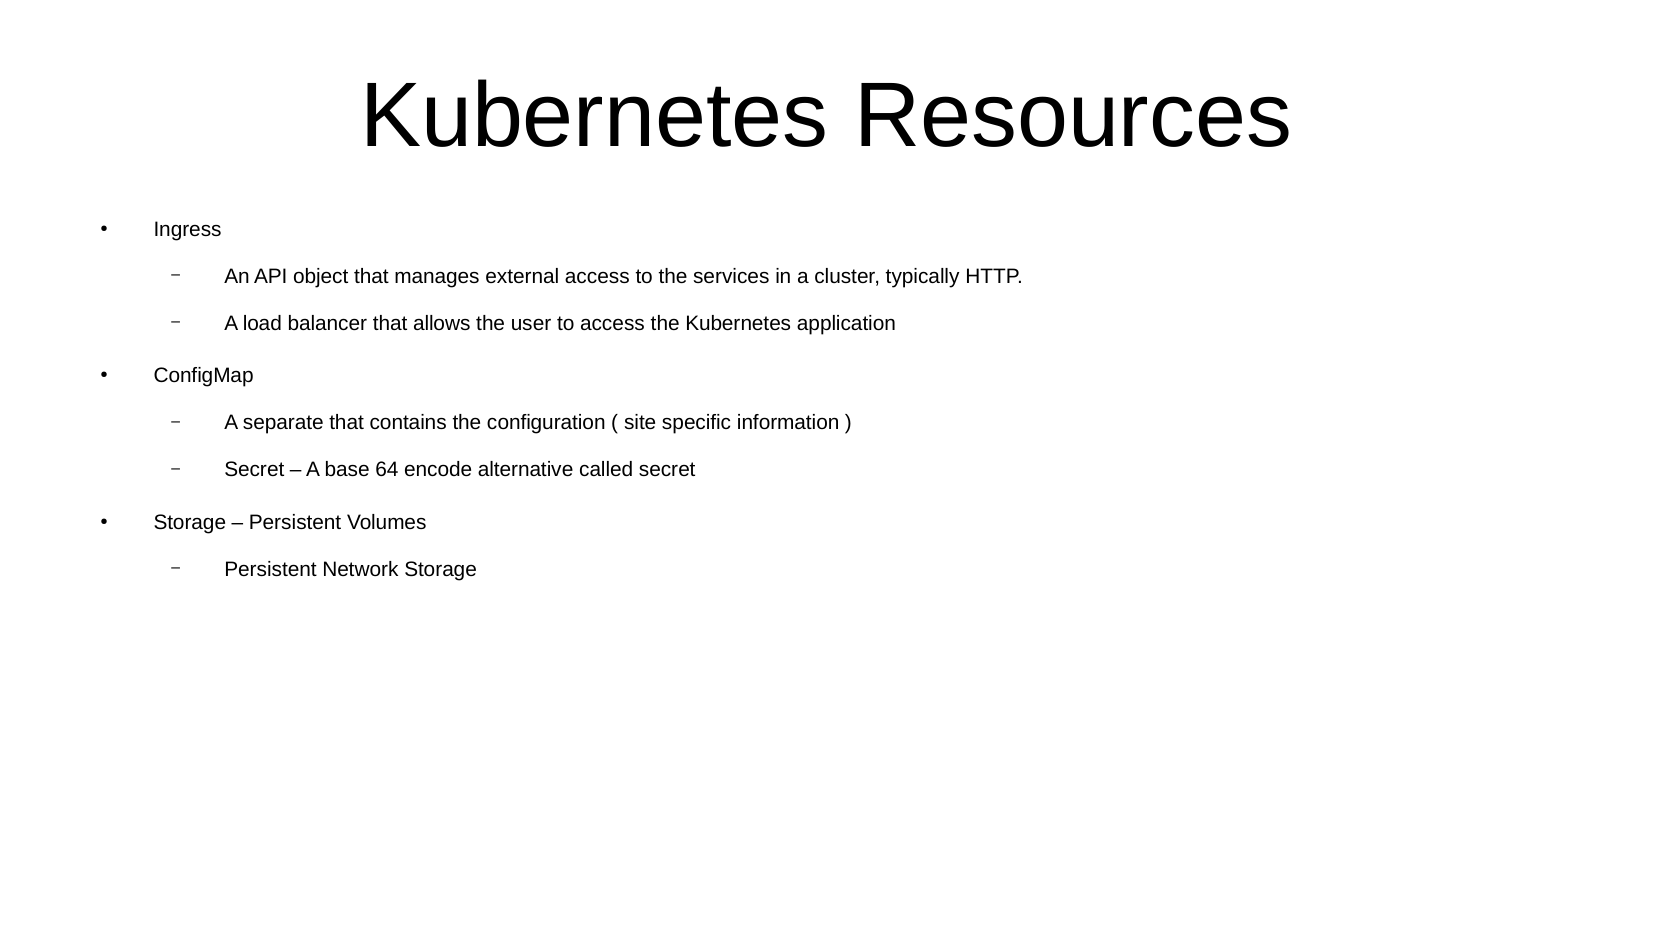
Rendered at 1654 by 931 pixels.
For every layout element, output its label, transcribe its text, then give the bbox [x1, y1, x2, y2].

title Kubernetes Resources [82, 37, 1571, 193]
list Ingress An API object that manages external access to the services in a cluster, typically HTTP. A load balancer that allows the user to access the Kubernetes application ConfigMap A separate that contains the configuration ( site specific information ) Secret – A base 64 encode alternative called secret Storage – Persistent Volumes Persistent Network Storage [82, 217, 1613, 901]
